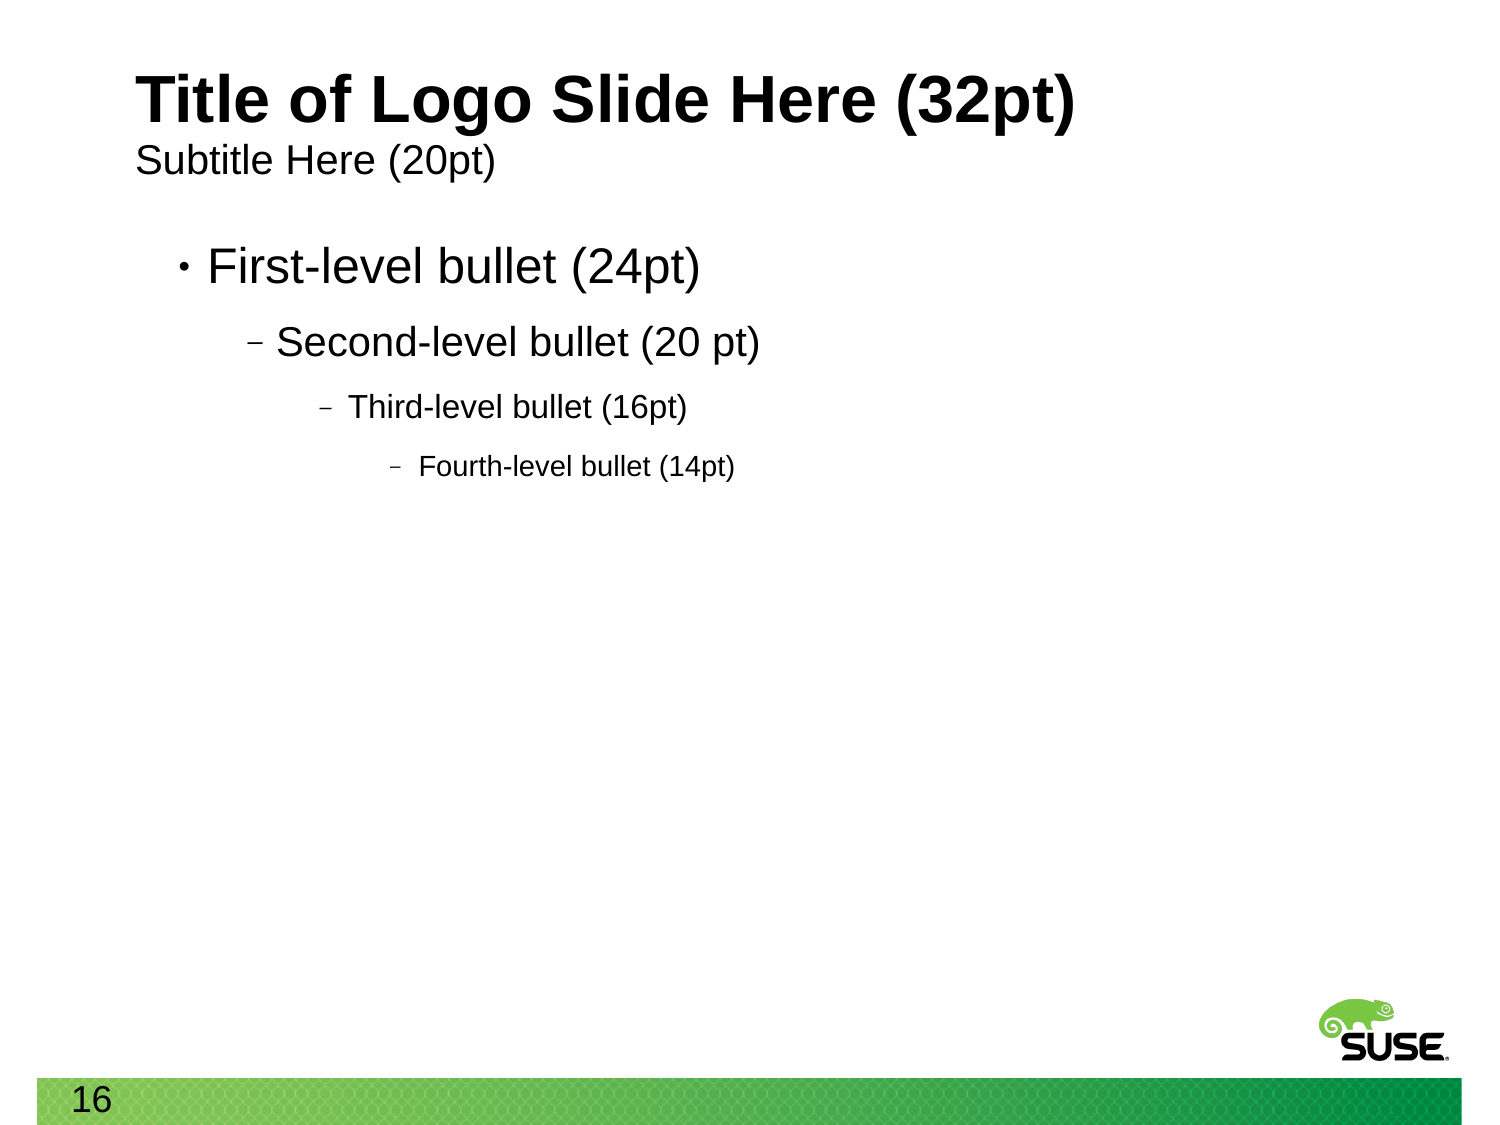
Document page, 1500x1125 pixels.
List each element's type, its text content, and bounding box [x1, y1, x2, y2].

picture [37, 1078, 1462, 1125]
list First-level bullet (24pt) Second-level bullet (20 pt) Third-level bullet (16pt) Fourth-level bullet (14pt) [135, 238, 1372, 982]
title Title of Logo Slide Here (32pt) Subtitle Here (20pt) [135, 41, 1372, 204]
picture [1319, 999, 1449, 1061]
